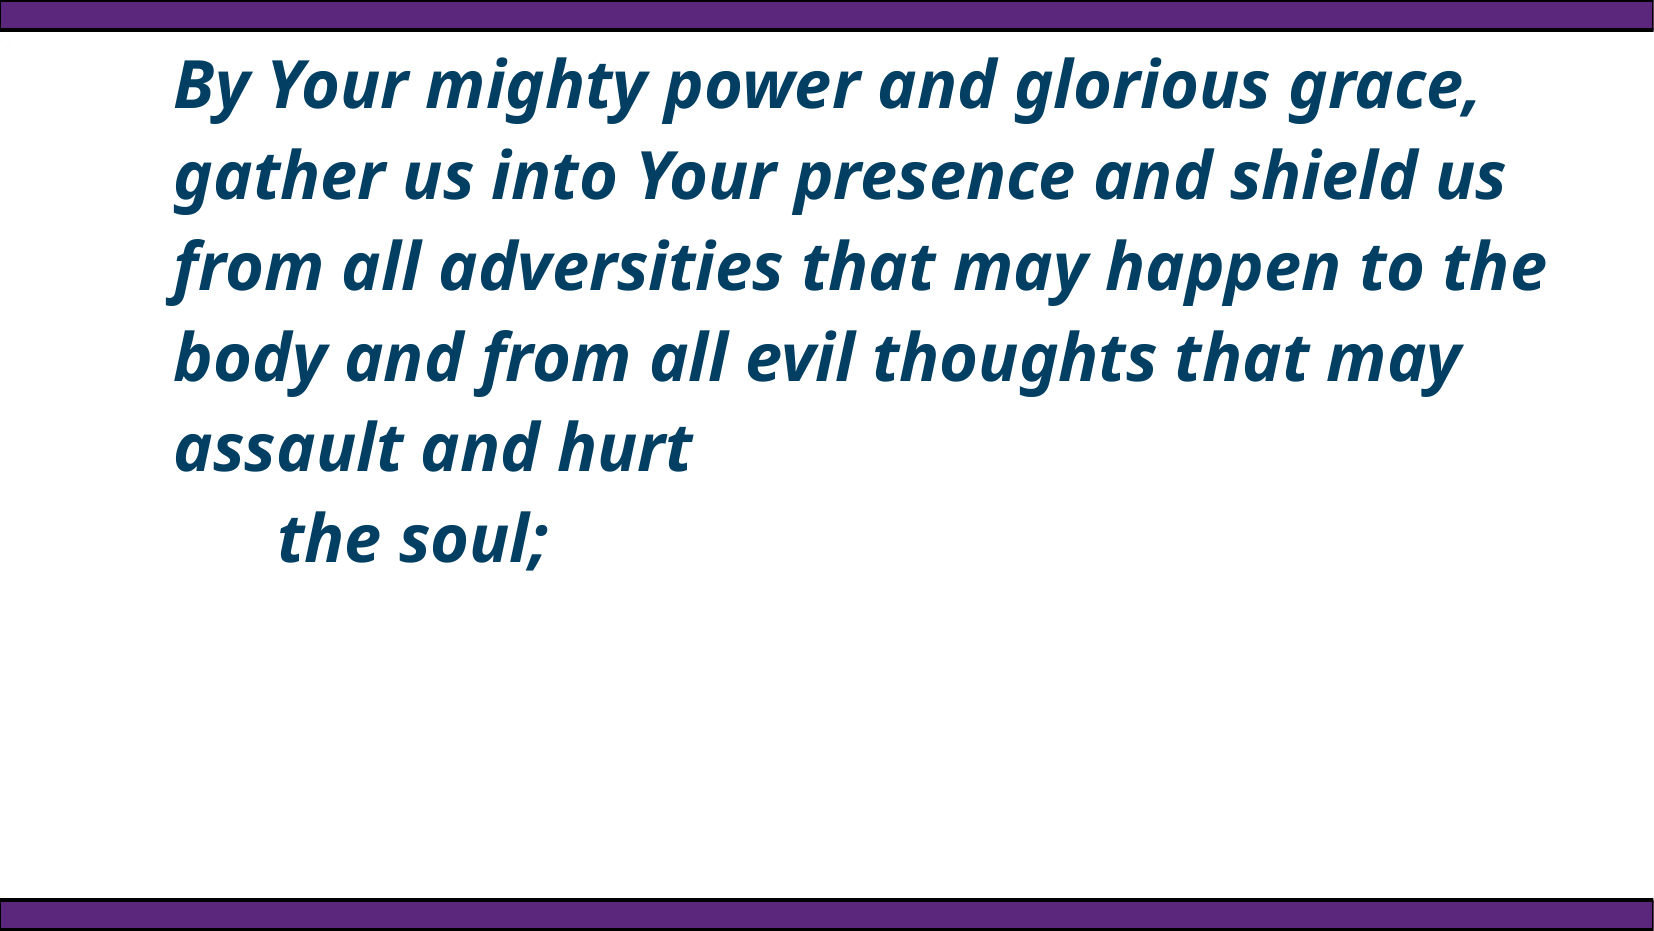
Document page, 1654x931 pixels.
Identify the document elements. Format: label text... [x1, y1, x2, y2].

text_box [0, 900, 1654, 931]
text_box By Your mighty power and glorious grace, gather us into Your presence and shield us from all adversities that may happen to the body and from all evil thoughts that may assault and hurt the soul; [90, 30, 1576, 578]
picture [0, 31, 1654, 900]
text_box [0, 0, 1654, 31]
